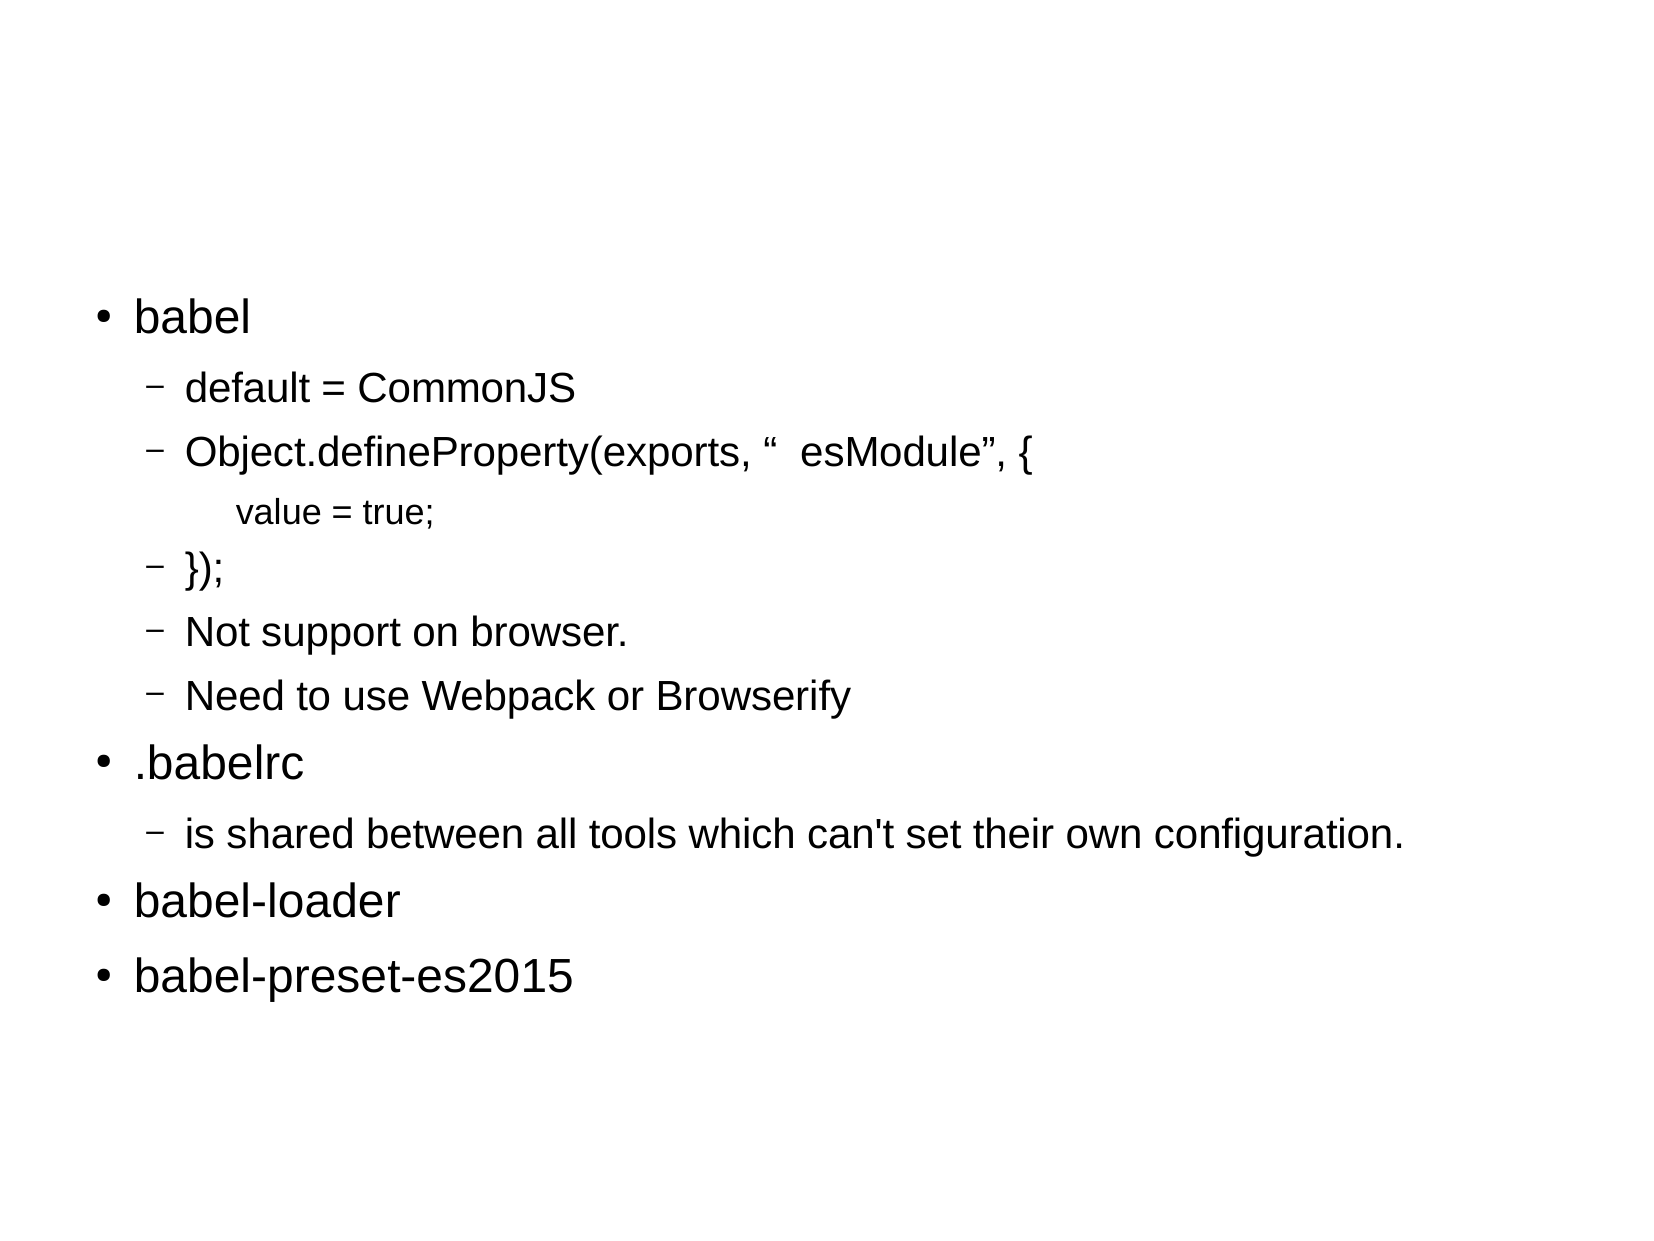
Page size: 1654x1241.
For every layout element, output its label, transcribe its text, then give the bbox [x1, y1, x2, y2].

list babel default = CommonJS Object.defineProperty(exports, “ esModule”, { value = true; }); Not support on browser. Need to use Webpack or Browserify .babelrc is shared between all tools which can't set their own configuration. babel-loader babel-preset-es2015 [82, 290, 1571, 1010]
